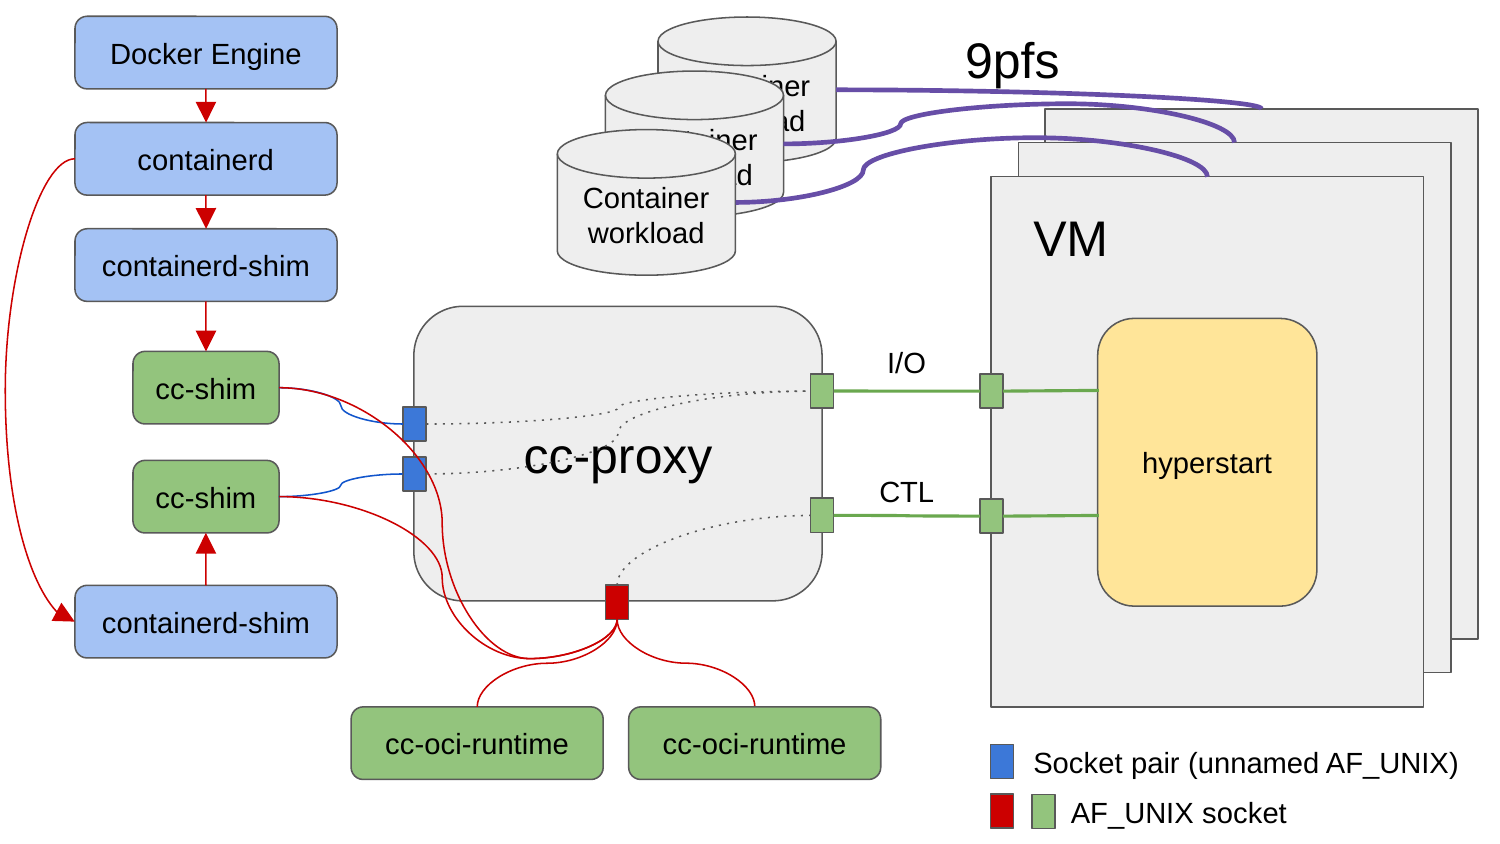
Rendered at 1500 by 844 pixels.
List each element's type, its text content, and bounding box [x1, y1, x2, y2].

text_box CTL [845, 458, 968, 509]
text_box [419, 456, 427, 468]
text_box Socket pair (unnamed AF_UNIX) [1018, 729, 1491, 794]
text_box Docker Engine [74, 16, 338, 89]
text_box [605, 585, 629, 620]
text_box containerd [74, 122, 338, 196]
text_box Container workload [605, 71, 784, 200]
text_box 9pfs [1000, 55, 1013, 66]
text_box [402, 456, 427, 491]
text_box 9pfs [950, 13, 1190, 66]
text_box [990, 793, 1014, 829]
text_box cc-proxy [413, 306, 823, 601]
text_box [810, 373, 834, 409]
text_box cc-proxy [413, 475, 459, 601]
text_box Container workload [736, 203, 775, 214]
text_box cc-oci-runtime [351, 706, 604, 780]
text_box I/O [845, 329, 968, 381]
text_box [810, 498, 834, 533]
text_box containerd-shim [74, 585, 338, 658]
text_box [990, 744, 1014, 779]
text_box VM [1018, 191, 1197, 273]
text_box 9pfs [972, 47, 986, 63]
text_box [402, 406, 427, 442]
text_box cc-oci-runtime [628, 706, 881, 780]
text_box [979, 108, 1478, 707]
text_box cc-shim [132, 351, 280, 424]
text_box [1031, 794, 1056, 829]
text_box hyperstart [1097, 318, 1317, 607]
text_box cc-proxy [413, 537, 444, 598]
text_box Container workload [784, 144, 834, 161]
text_box Container workload [557, 129, 736, 276]
text_box containerd-shim [74, 228, 338, 302]
text_box cc-shim [132, 460, 280, 533]
text_box Container workload [657, 17, 837, 141]
text_box AF_UNIX socket [1055, 779, 1411, 844]
